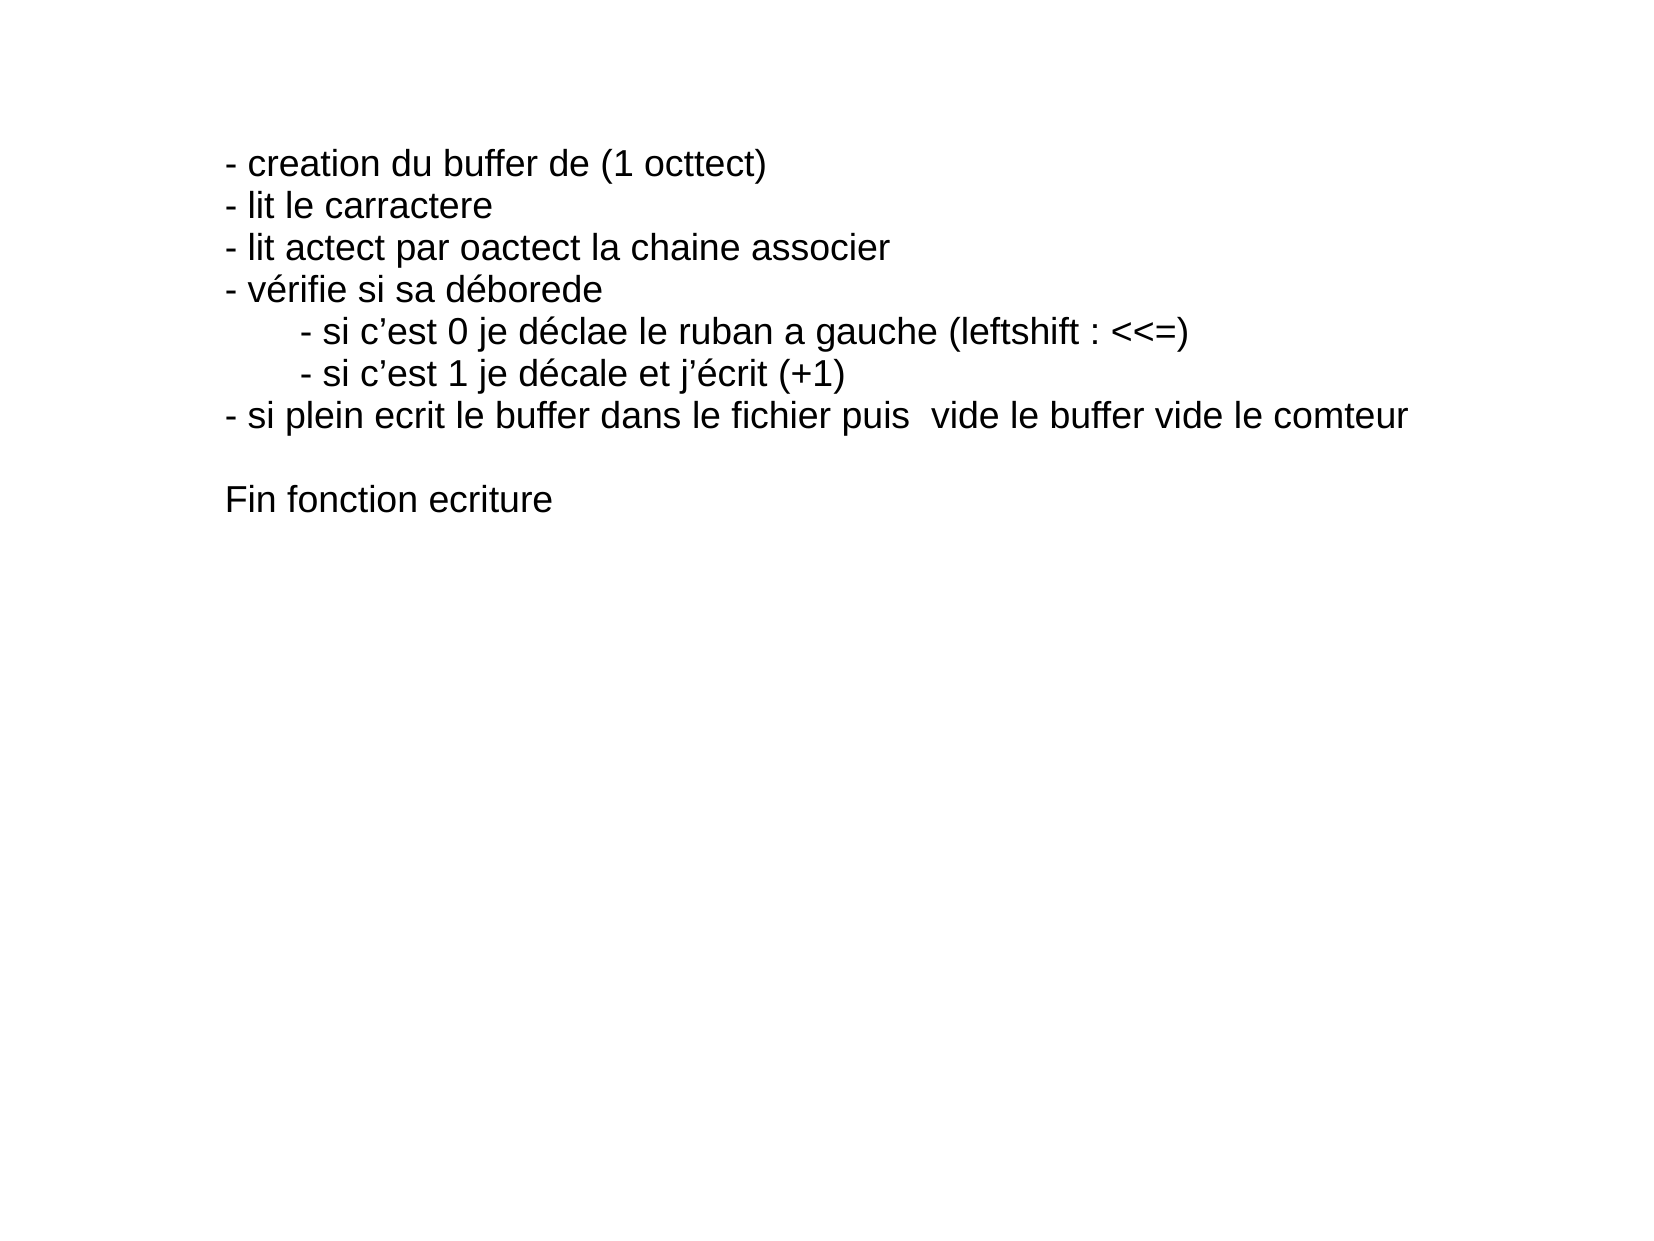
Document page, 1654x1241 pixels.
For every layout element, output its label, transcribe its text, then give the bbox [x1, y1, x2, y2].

text_box - creation du buffer de (1 octtect) - lit le carractere - lit actect par oactect la chaine associer - vérifie si sa déborede - si c’est 0 je déclae le ruban a gauche (leftshift : <<=) - si c’est 1 je décale et j’écrit (+1) - si plein ecrit le buffer dans le fichier puis vide le buffer vide le comteur Fin fonction ecriture [210, 135, 1425, 612]
